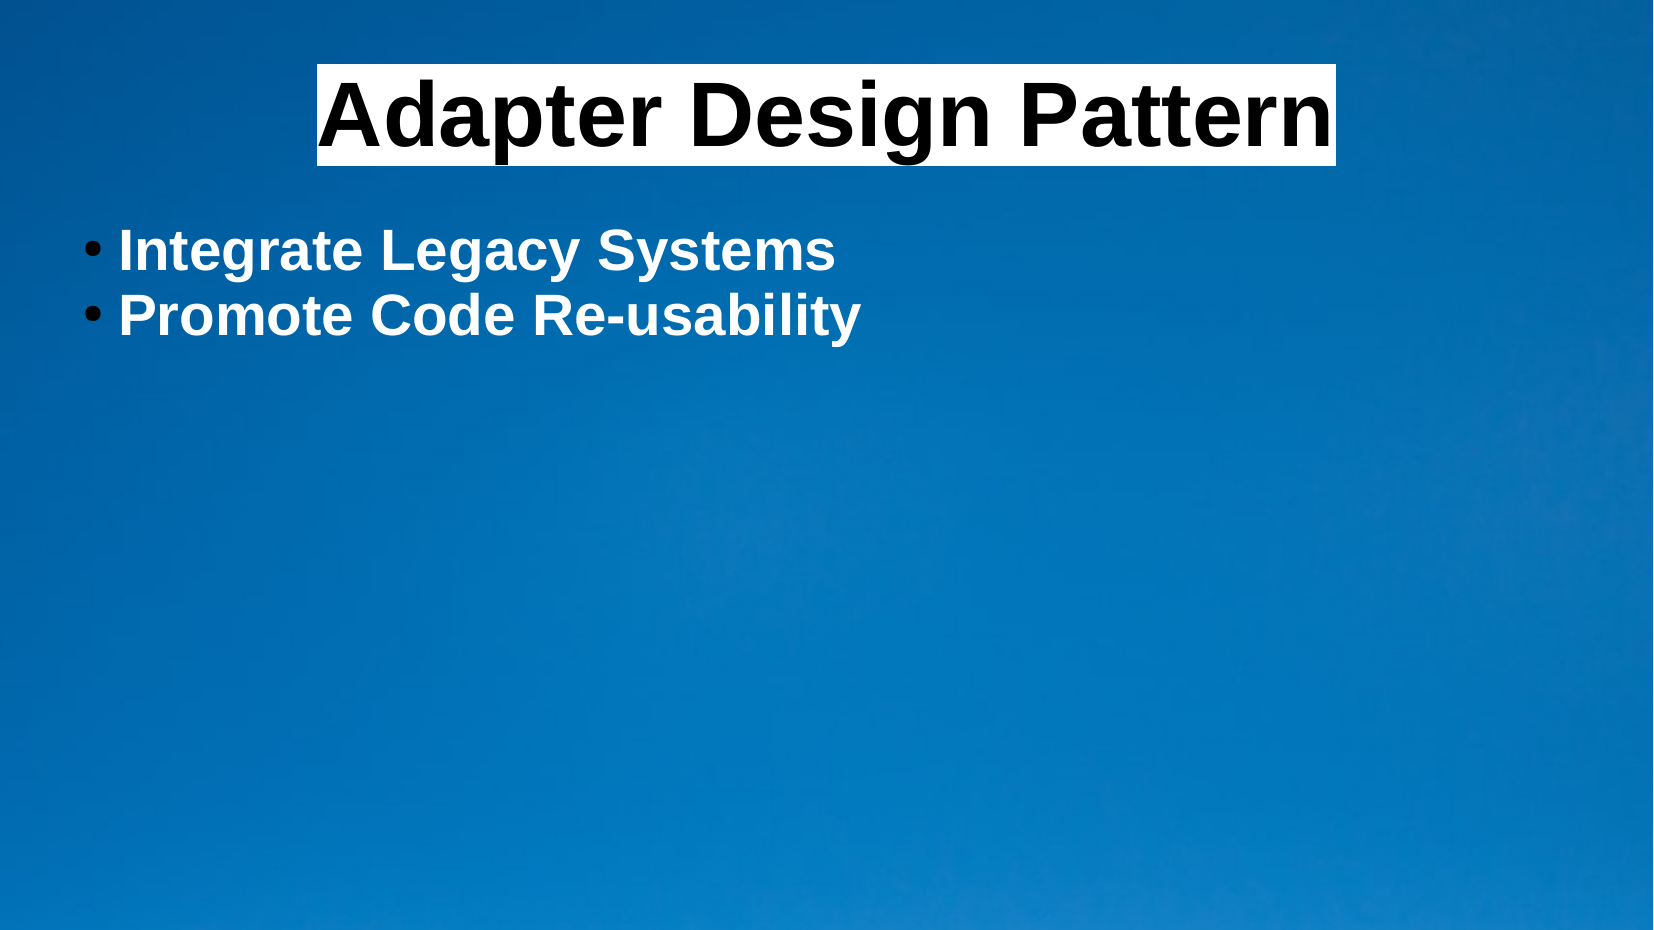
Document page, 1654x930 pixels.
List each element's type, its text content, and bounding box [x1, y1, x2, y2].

subtitle Integrate Legacy Systems Promote Code Re-usability [82, 217, 1571, 803]
title Adapter Design Pattern [82, 37, 1571, 193]
picture [0, 0, 1654, 930]
